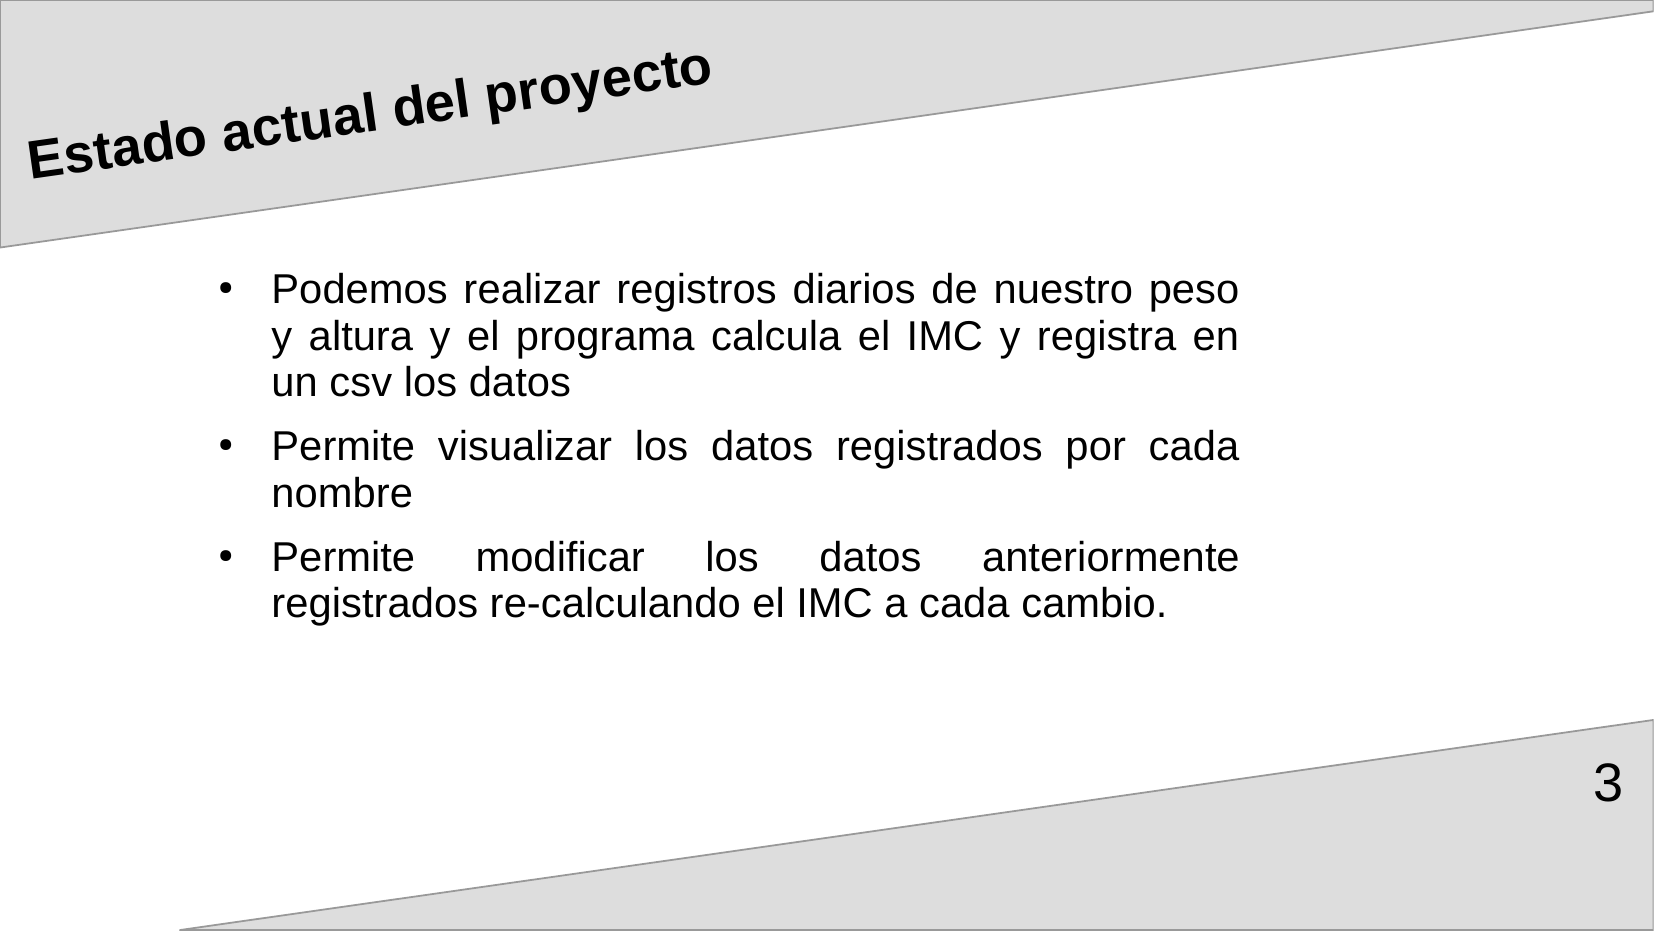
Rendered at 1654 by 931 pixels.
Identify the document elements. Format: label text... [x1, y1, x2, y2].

list Podemos realizar registros diarios de nuestro peso y altura y el programa calcula el IMC y registra en un csv los datos Permite visualizar los datos registrados por cada nombre Permite modificar los datos anteriormente registrados re-calculando el IMC a cada cambio. [200, 265, 1241, 806]
title Estado actual del proyecto [16, 0, 1501, 239]
